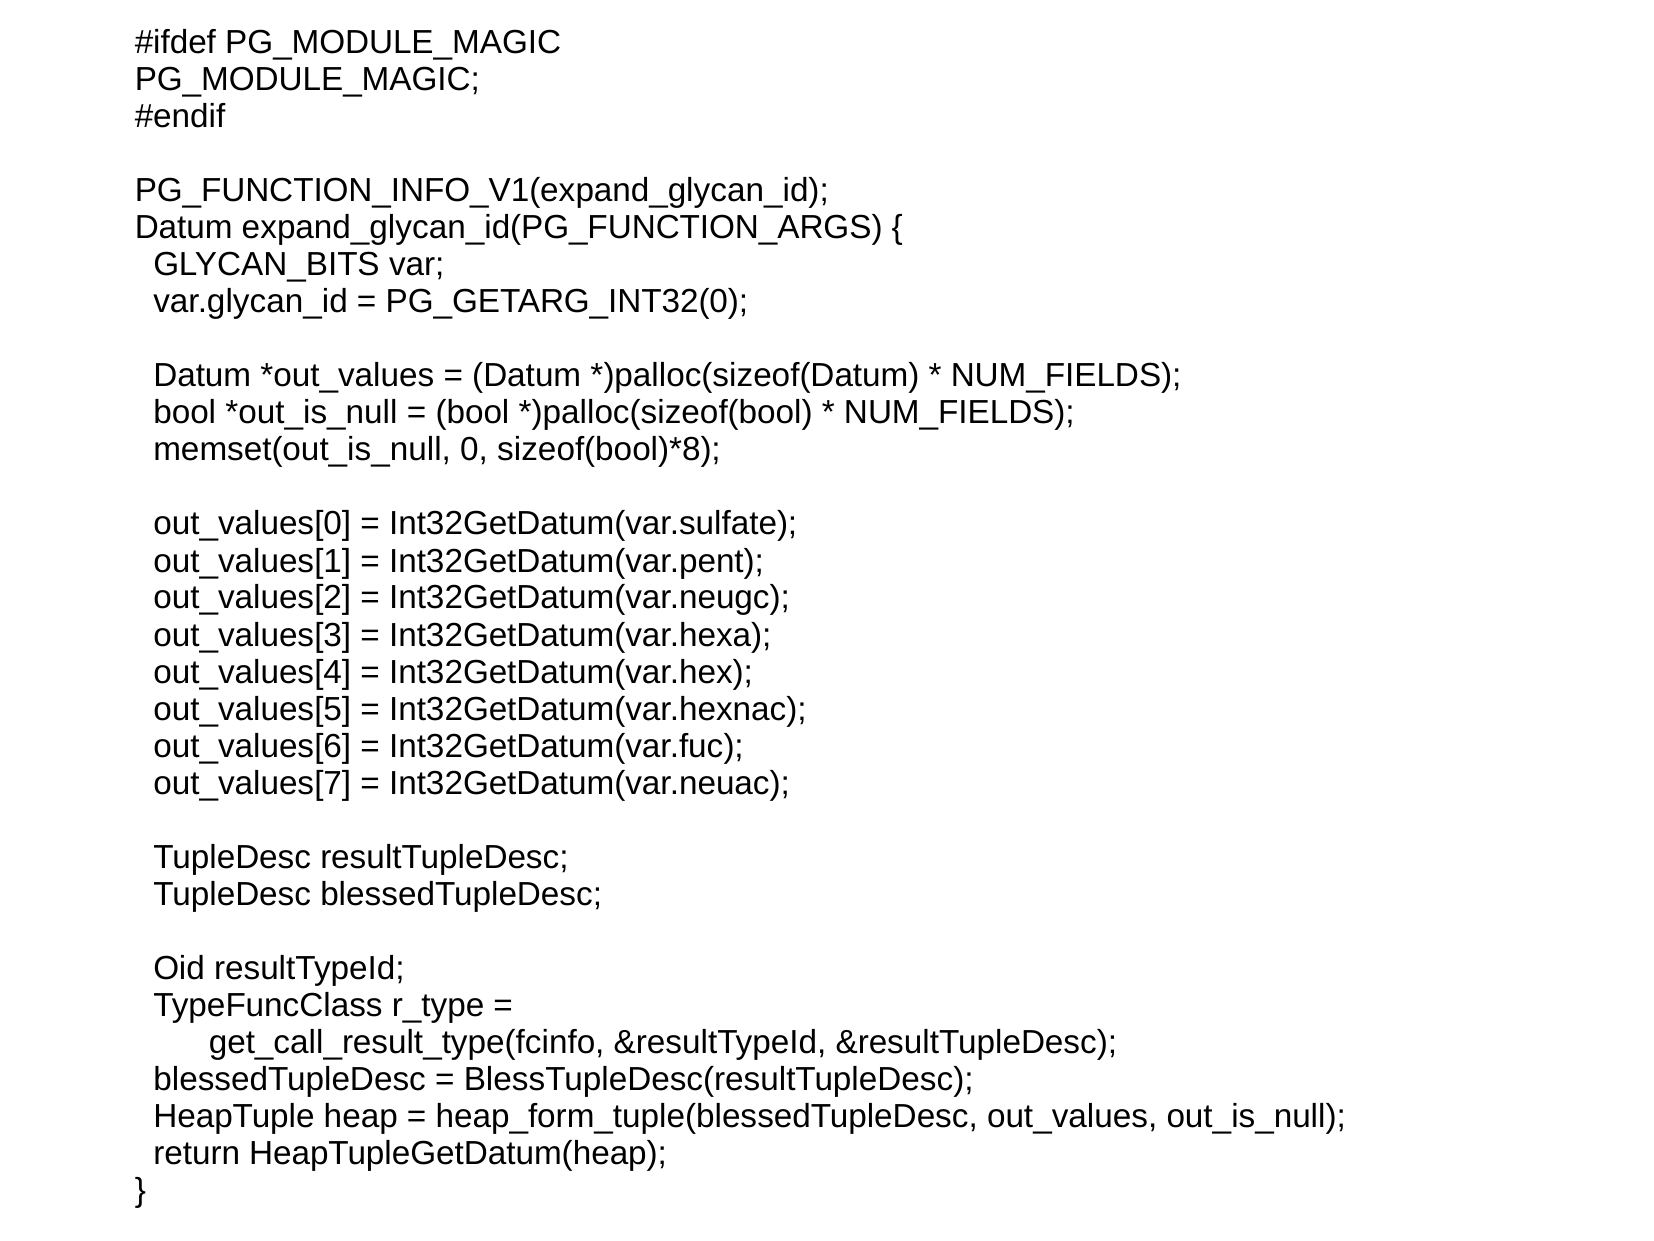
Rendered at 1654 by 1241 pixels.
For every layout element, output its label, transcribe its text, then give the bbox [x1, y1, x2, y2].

text_box #ifdef PG_MODULE_MAGIC PG_MODULE_MAGIC; #endif PG_FUNCTION_INFO_V1(expand_glycan_id); Datum expand_glycan_id(PG_FUNCTION_ARGS) { GLYCAN_BITS var; var.glycan_id = PG_GETARG_INT32(0); Datum *out_values = (Datum *)palloc(sizeof(Datum) * NUM_FIELDS); bool *out_is_null = (bool *)palloc(sizeof(bool) * NUM_FIELDS); memset(out_is_null, 0, sizeof(bool)*8); out_values[0] = Int32GetDatum(var.sulfate); out_values[1] = Int32GetDatum(var.pent); out_values[2] = Int32GetDatum(var.neugc); out_values[3] = Int32GetDatum(var.hexa); out_values[4] = Int32GetDatum(var.hex); out_values[5] = Int32GetDatum(var.hexnac); out_values[6] = Int32GetDatum(var.fuc); out_values[7] = Int32GetDatum(var.neuac); TupleDesc resultTupleDesc; TupleDesc blessedTupleDesc; Oid resultTypeId; TypeFuncClass r_type = get_call_result_type(fcinfo, &resultTypeId, &resultTupleDesc); blessedTupleDesc = BlessTupleDesc(resultTupleDesc); HeapTuple heap = heap_form_tuple(blessedTupleDesc, out_values, out_is_null); return HeapTupleGetDatum(heap); } [120, 16, 1512, 1216]
